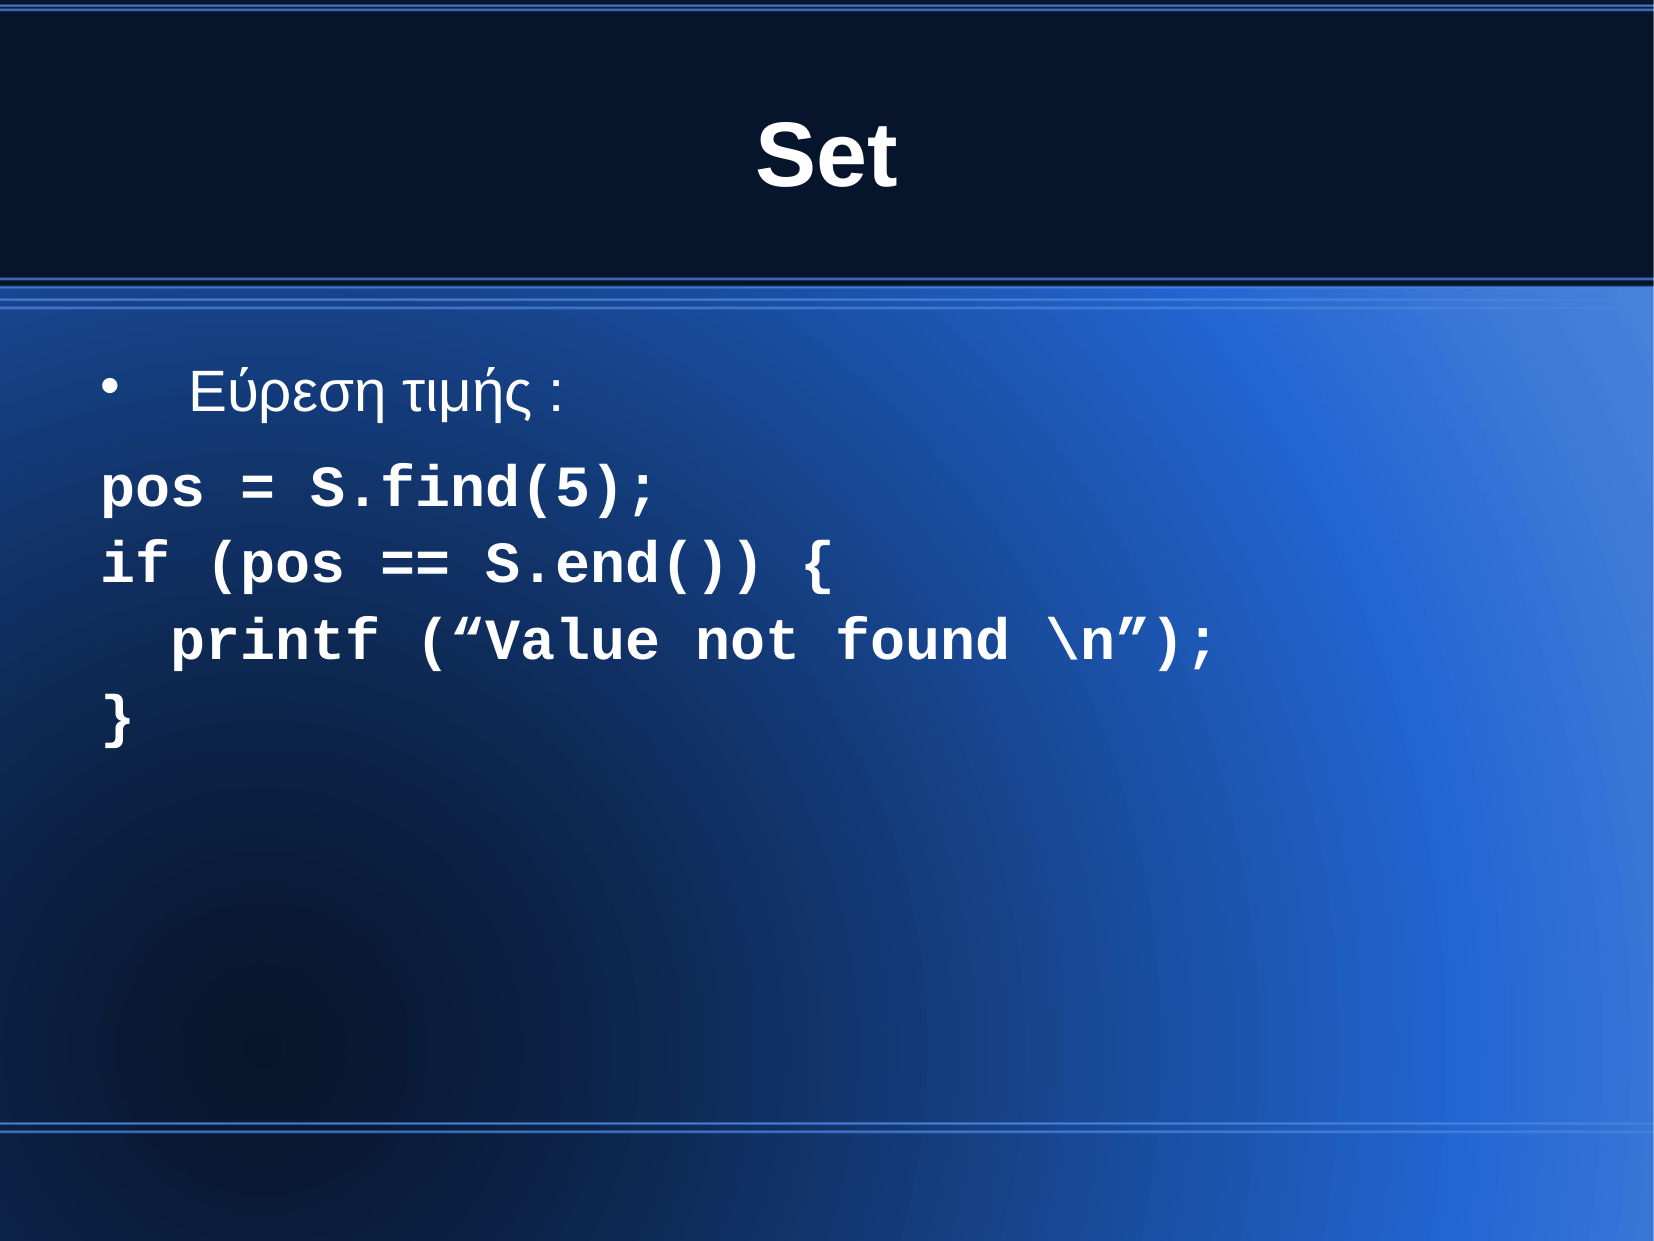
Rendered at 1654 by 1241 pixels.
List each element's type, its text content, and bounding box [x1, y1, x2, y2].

list Εύρεση τιμής : pos = S.find(5); if (pos == S.end()) { printf (“Value not found \n”); } [82, 355, 1571, 1174]
picture [0, 0, 1654, 1241]
title Set [82, 49, 1571, 257]
